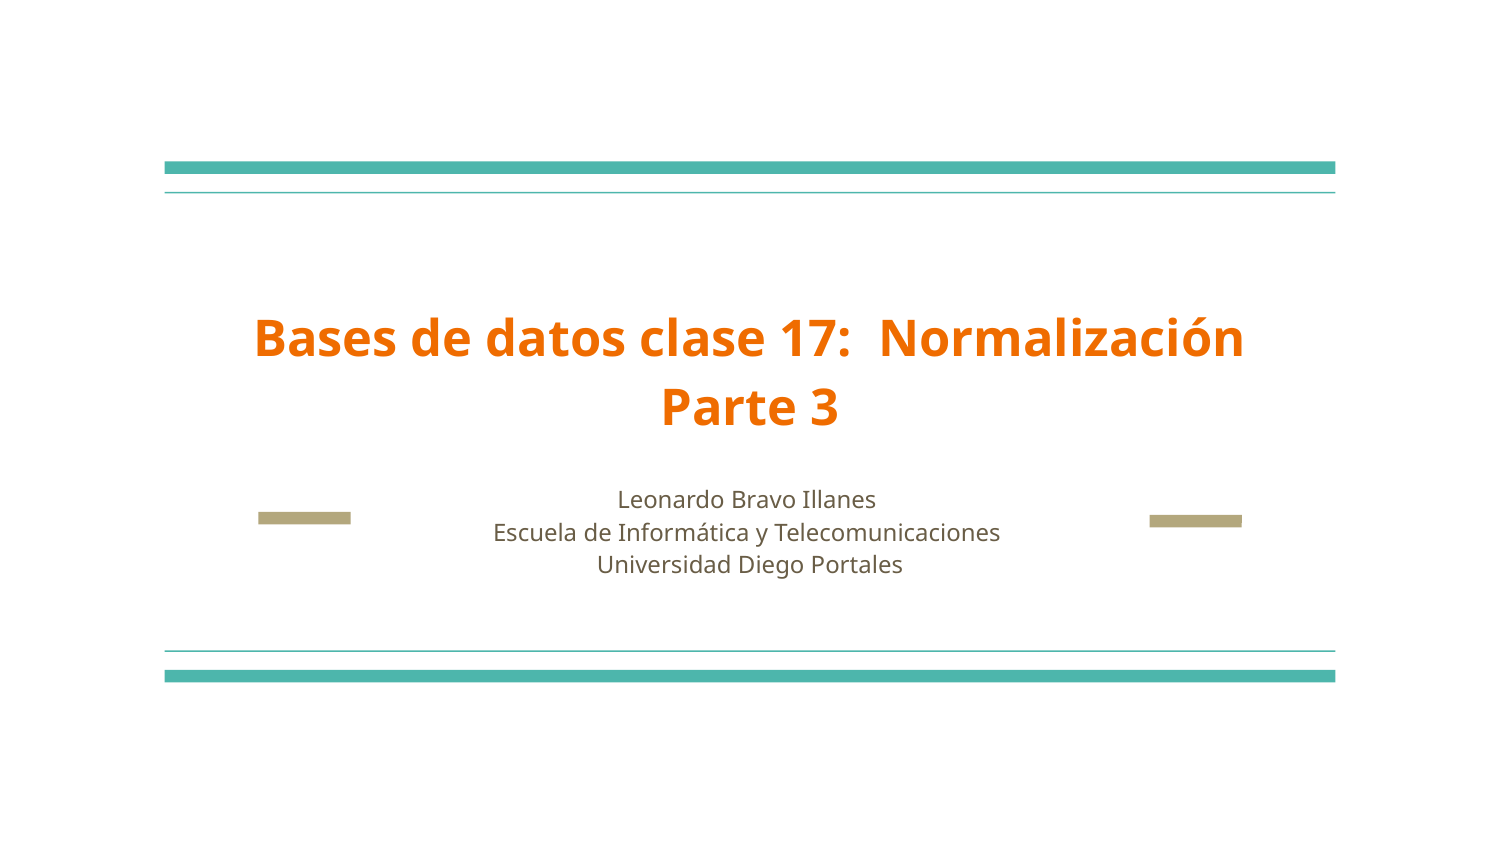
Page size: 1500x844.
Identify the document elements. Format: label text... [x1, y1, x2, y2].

subtitle Leonardo Bravo Illanes Escuela de Informática y Telecomunicaciones Universidad Diego Portales [350, 467, 1150, 598]
title Bases de datos clase 17: Normalización Parte 3 [164, 287, 1336, 456]
